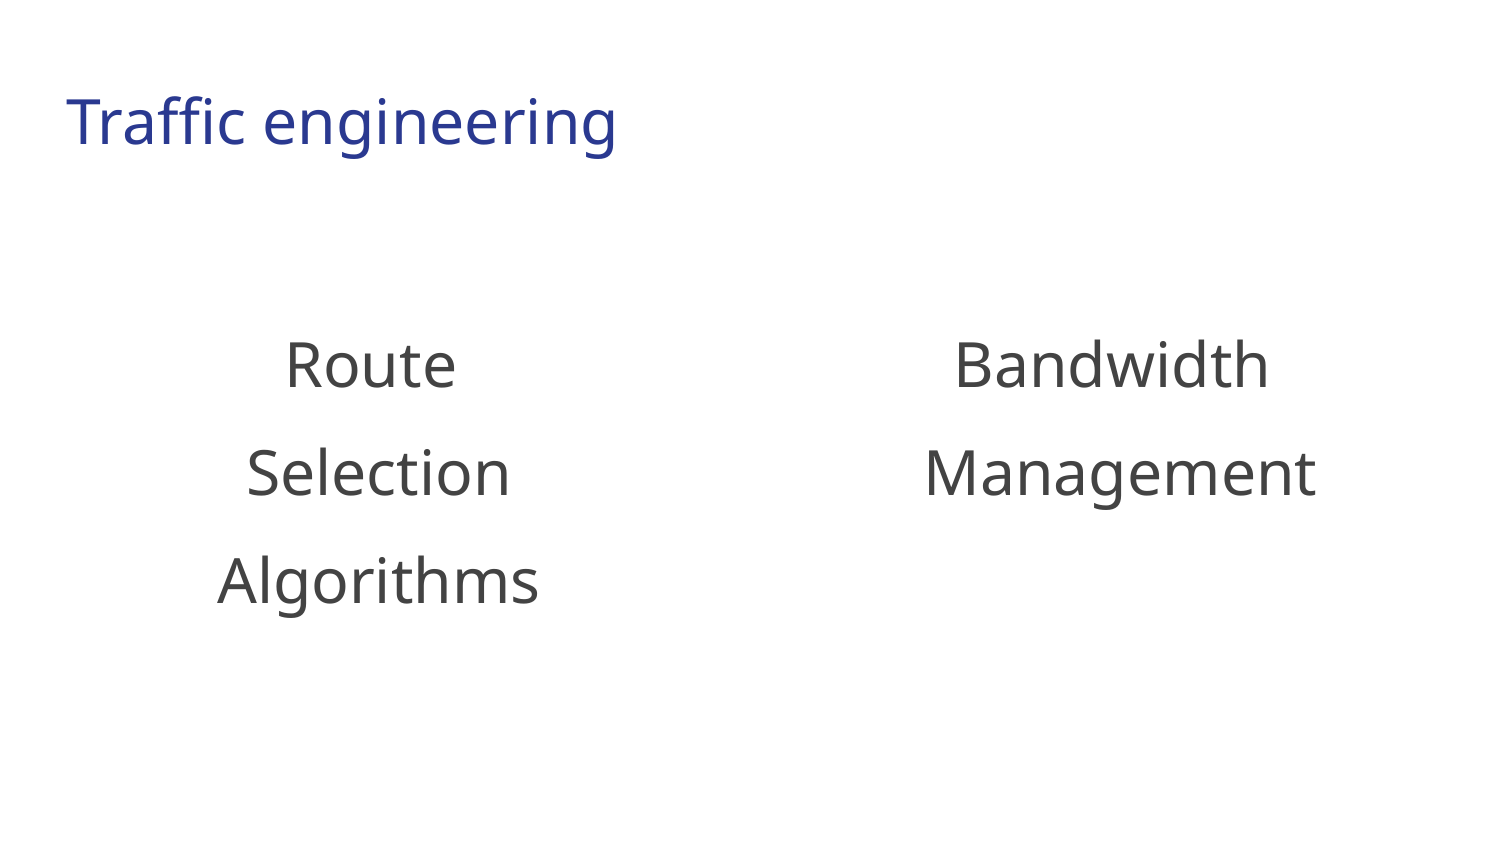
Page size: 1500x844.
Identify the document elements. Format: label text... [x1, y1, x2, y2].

title Traffic engineering [51, 67, 1449, 167]
list Route Selection Algorithms [51, 201, 708, 750]
list Bandwidth Management [792, 201, 1449, 750]
